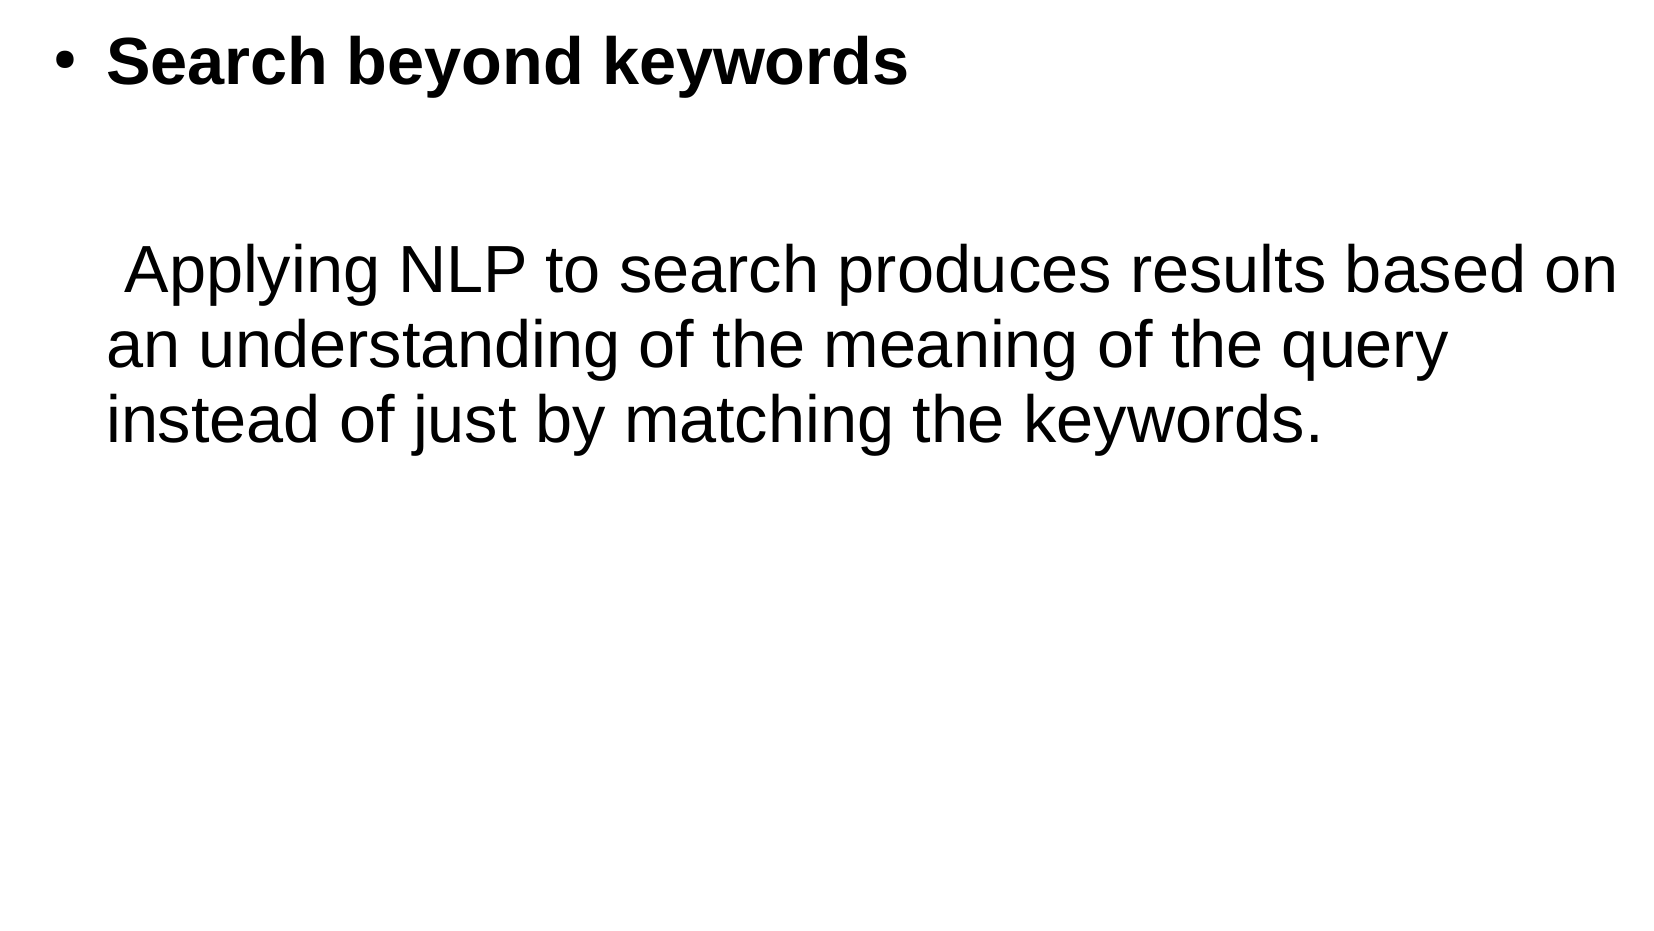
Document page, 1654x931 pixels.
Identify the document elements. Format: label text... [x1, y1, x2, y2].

list Search beyond keywords Applying NLP to search produces results based on an understanding of the meaning of the query instead of just by matching the keywords. [35, 23, 1630, 910]
